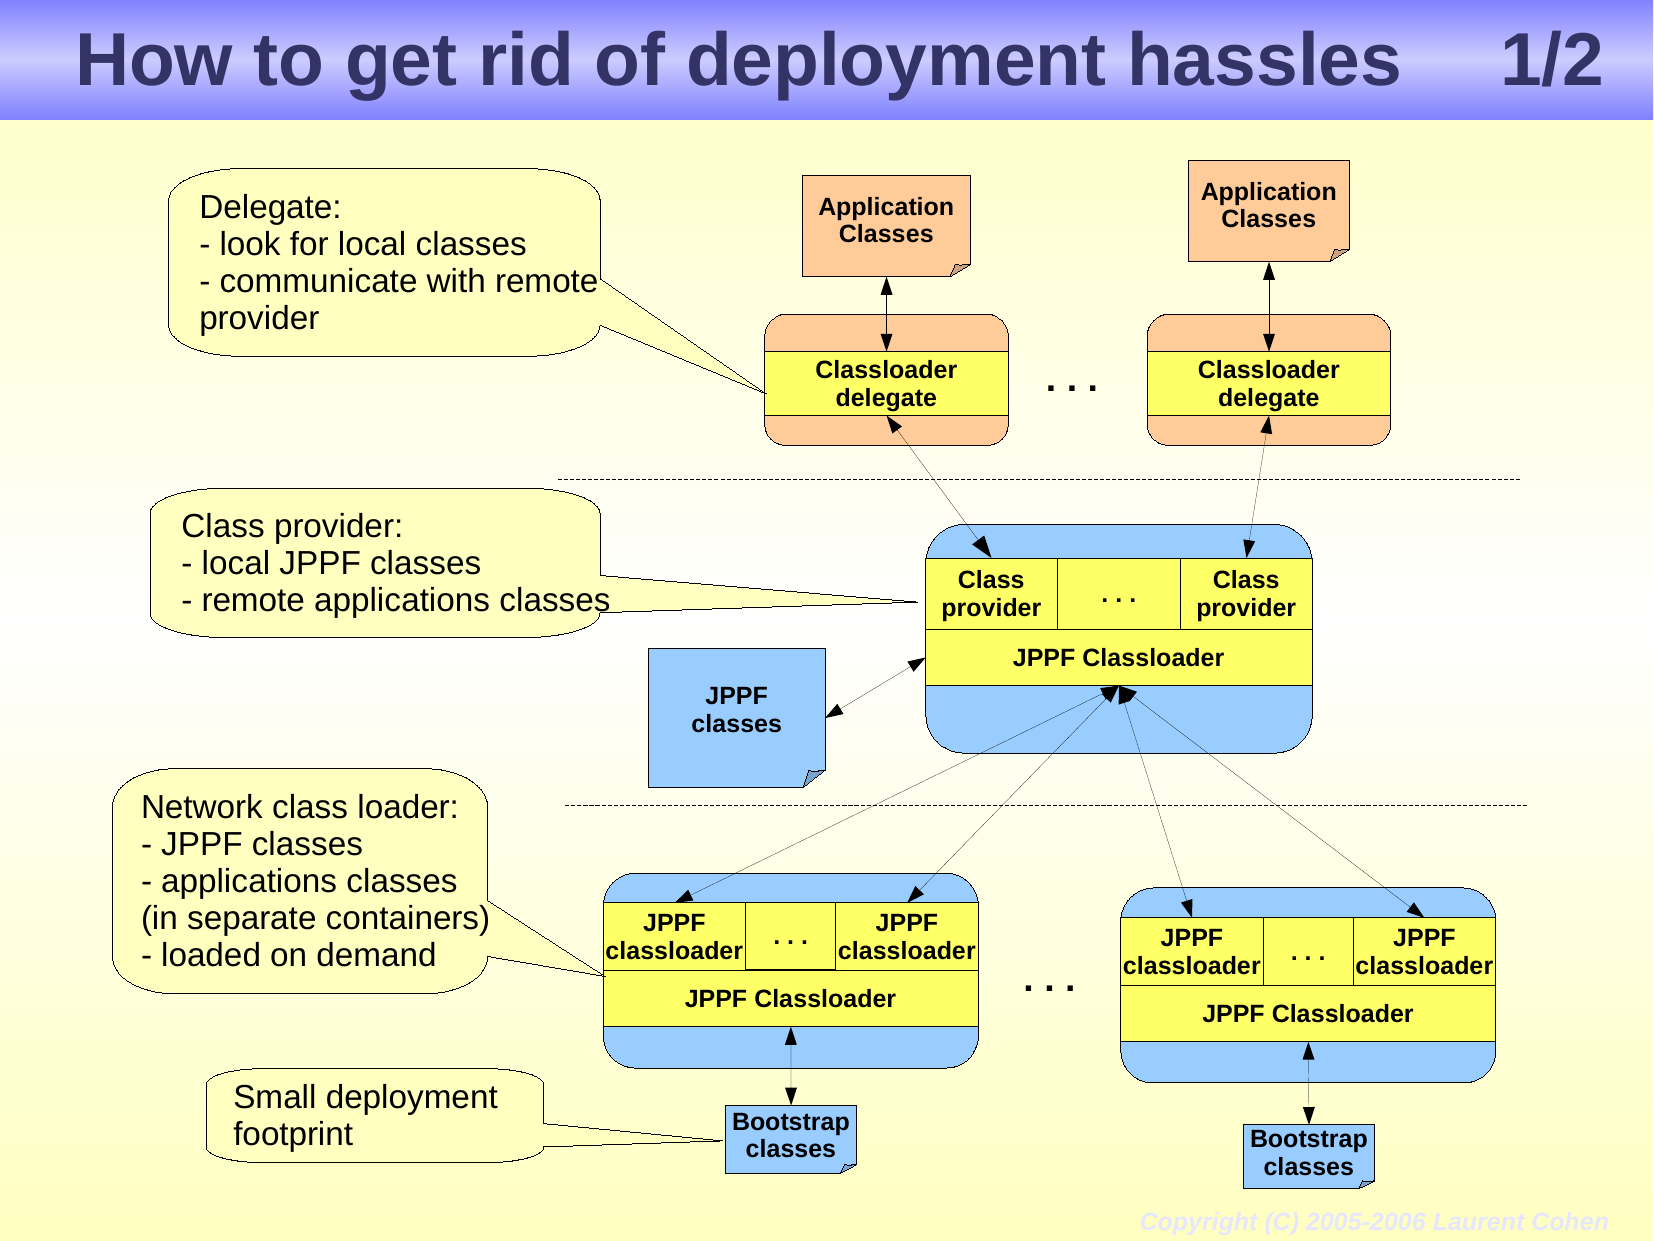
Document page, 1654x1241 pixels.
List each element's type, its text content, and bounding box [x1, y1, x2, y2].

text_box Class provider: - local JPPF classes - remote applications classes [150, 488, 918, 638]
text_box [982, 695, 1105, 754]
text_box JPPF classloader [1120, 917, 1263, 986]
text_box [925, 686, 1108, 754]
text_box [887, 314, 1009, 351]
text_box JPPF Classloader [925, 630, 1313, 686]
text_box [968, 524, 1251, 558]
text_box Class provider [925, 558, 1057, 630]
text_box Delegate: - look for local classes - communicate with remote provider [168, 168, 767, 394]
text_box [1386, 887, 1496, 917]
text_box [1270, 314, 1391, 351]
text_box [1125, 698, 1207, 754]
text_box JPPF classloader [603, 902, 746, 971]
text_box JPPF classloader [835, 902, 979, 971]
text_box [764, 314, 886, 351]
text_box . . . [745, 902, 836, 970]
text_box Small deployment footprint [206, 1068, 723, 1163]
text_box [1309, 1042, 1496, 1083]
text_box JPPF Classloader [1120, 986, 1496, 1042]
text_box JPPF Classloader [603, 970, 979, 1027]
text_box Application Classes [1188, 160, 1350, 262]
text_box [911, 873, 979, 902]
text_box [792, 1027, 979, 1069]
text_box [1147, 416, 1268, 446]
text_box . . . [1263, 917, 1354, 986]
text_box Network class loader: - JPPF classes - applications classes (in separate containers) - loaded on demand [112, 768, 606, 994]
text_box [1265, 416, 1391, 446]
text_box . . . [1023, 349, 1121, 409]
text_box [690, 873, 935, 902]
text_box Class provider [1181, 558, 1313, 630]
text_box [1120, 1042, 1308, 1083]
text_box [1147, 314, 1269, 351]
text_box [1121, 887, 1190, 917]
text_box [603, 1027, 790, 1069]
text_box Bootstrap classes [1243, 1124, 1375, 1189]
text_box Bootstrap classes [725, 1105, 857, 1174]
text_box Classloader delegate [764, 351, 1009, 416]
text_box . . . [1057, 558, 1181, 630]
text_box Application Classes [802, 175, 971, 277]
text_box . . . [1000, 949, 1099, 1009]
text_box [926, 524, 990, 558]
text_box Classloader delegate [1147, 351, 1391, 416]
title How to get rid of deployment hassles 1/2 [0, 0, 1653, 120]
text_box [889, 416, 1009, 446]
text_box [603, 873, 733, 902]
text_box [1248, 524, 1312, 558]
text_box [1183, 887, 1418, 917]
text_box [1054, 690, 1140, 754]
text_box JPPF classes [648, 648, 826, 788]
text_box [764, 416, 908, 446]
text_box [1124, 686, 1313, 754]
text_box JPPF classloader [1354, 917, 1496, 986]
